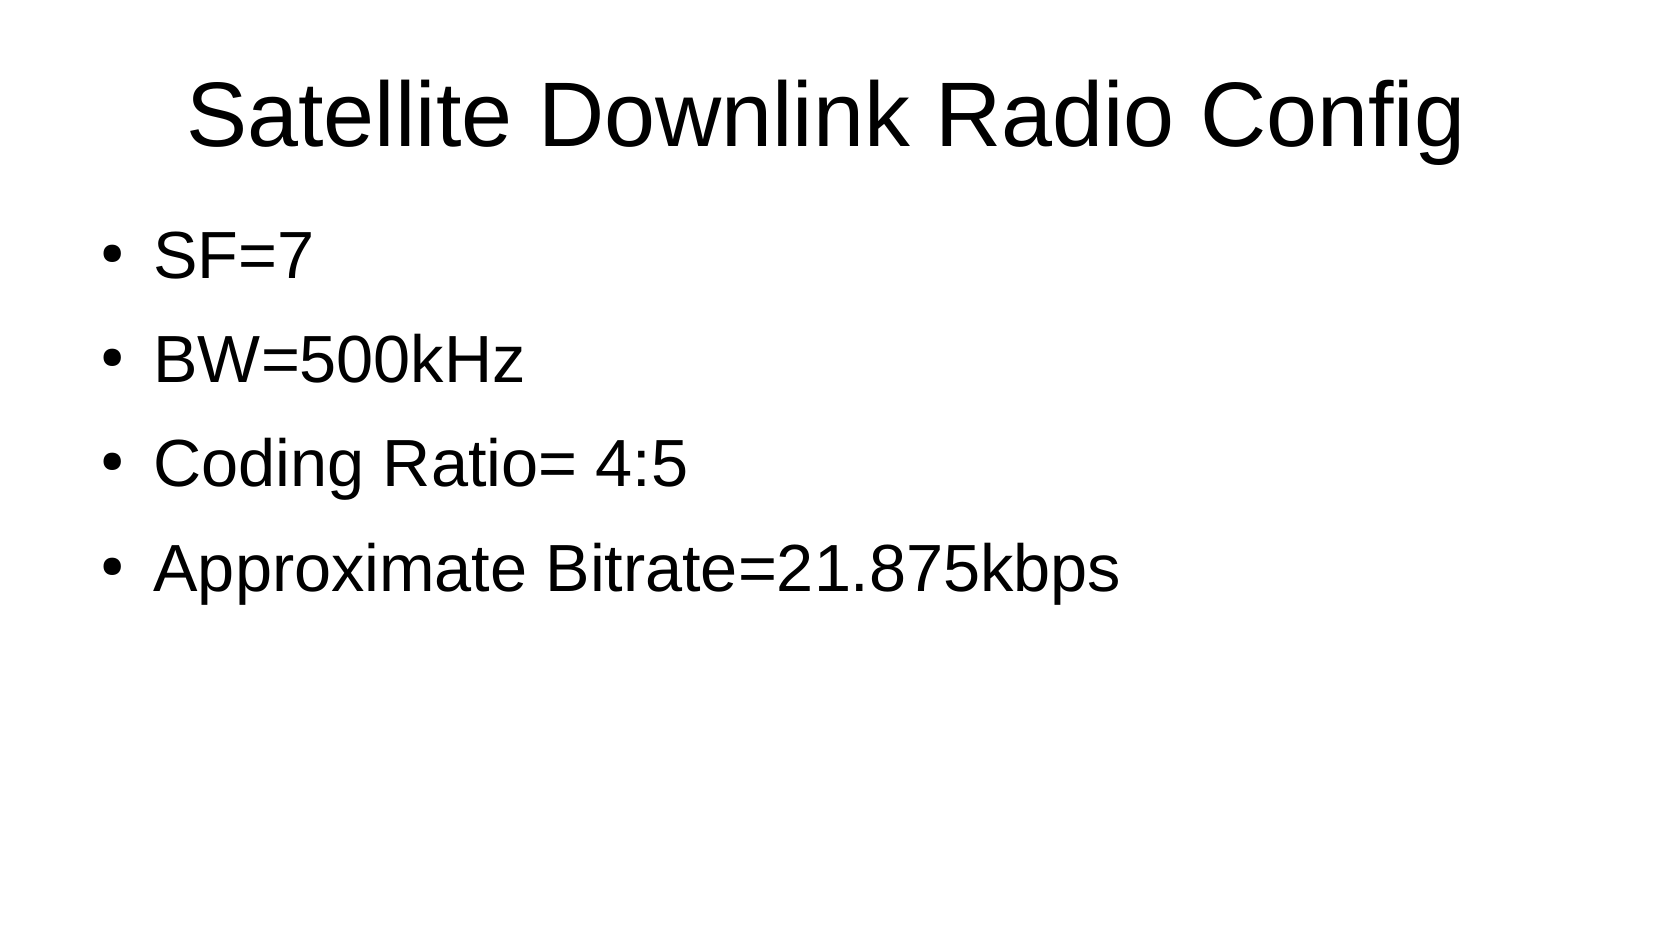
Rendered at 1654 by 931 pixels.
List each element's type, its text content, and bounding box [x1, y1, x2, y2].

title Satellite Downlink Radio Config [82, 37, 1571, 193]
list SF=7 BW=500kHz Coding Ratio= 4:5 Approximate Bitrate=21.875kbps [82, 217, 1571, 758]
